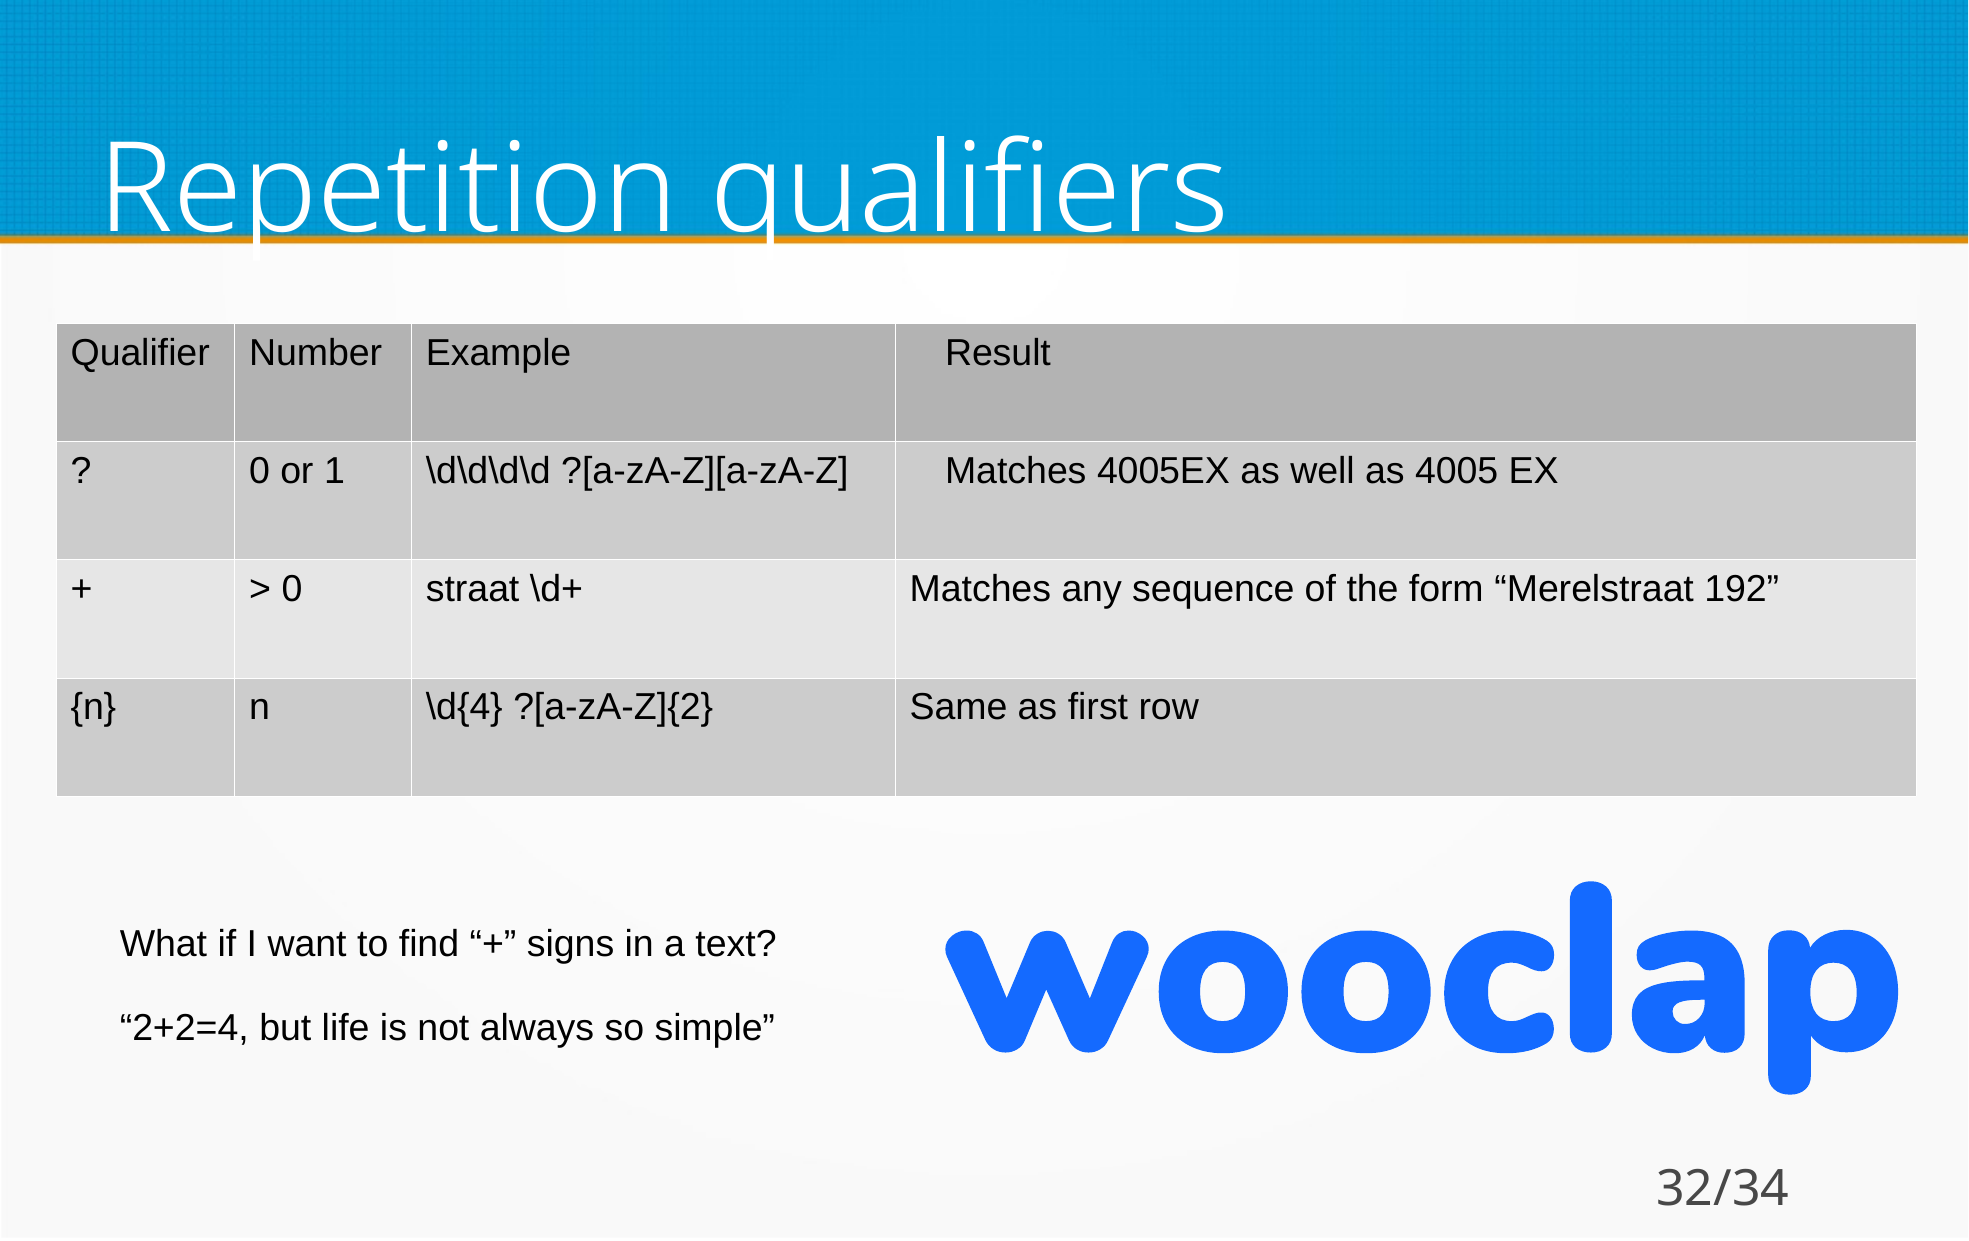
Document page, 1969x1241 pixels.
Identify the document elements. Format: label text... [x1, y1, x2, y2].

table_cell n [235, 679, 411, 796]
table_cell \d{4} ?[a-zA-Z]{2} [412, 679, 895, 796]
table_cell + [57, 560, 234, 678]
table_cell 0 or 1 [235, 442, 411, 559]
picture [0, 233, 1969, 1241]
table_header Result [896, 324, 1916, 441]
table_cell Matches 4005EX as well as 4005 EX [896, 442, 1916, 559]
table_cell {n} [57, 679, 234, 796]
table_cell Same as first row [896, 679, 1916, 796]
table_cell \d\d\d\d ?[a-zA-Z][a-zA-Z] [412, 442, 895, 559]
table_header Qualifier [57, 324, 234, 441]
table_cell straat \d+ [412, 560, 895, 678]
table_cell > 0 [235, 560, 411, 678]
table_cell ? [57, 442, 234, 559]
table_header Example [412, 324, 895, 441]
table_header Number [235, 324, 411, 441]
table_cell Matches any sequence of the form “Merelstraat 192” [896, 560, 1916, 678]
text_box What if I want to find “+” signs in a text? “2+2=4, but life is not always so simple” [105, 915, 945, 1056]
title Repetition qualifiers [98, 49, 1870, 257]
